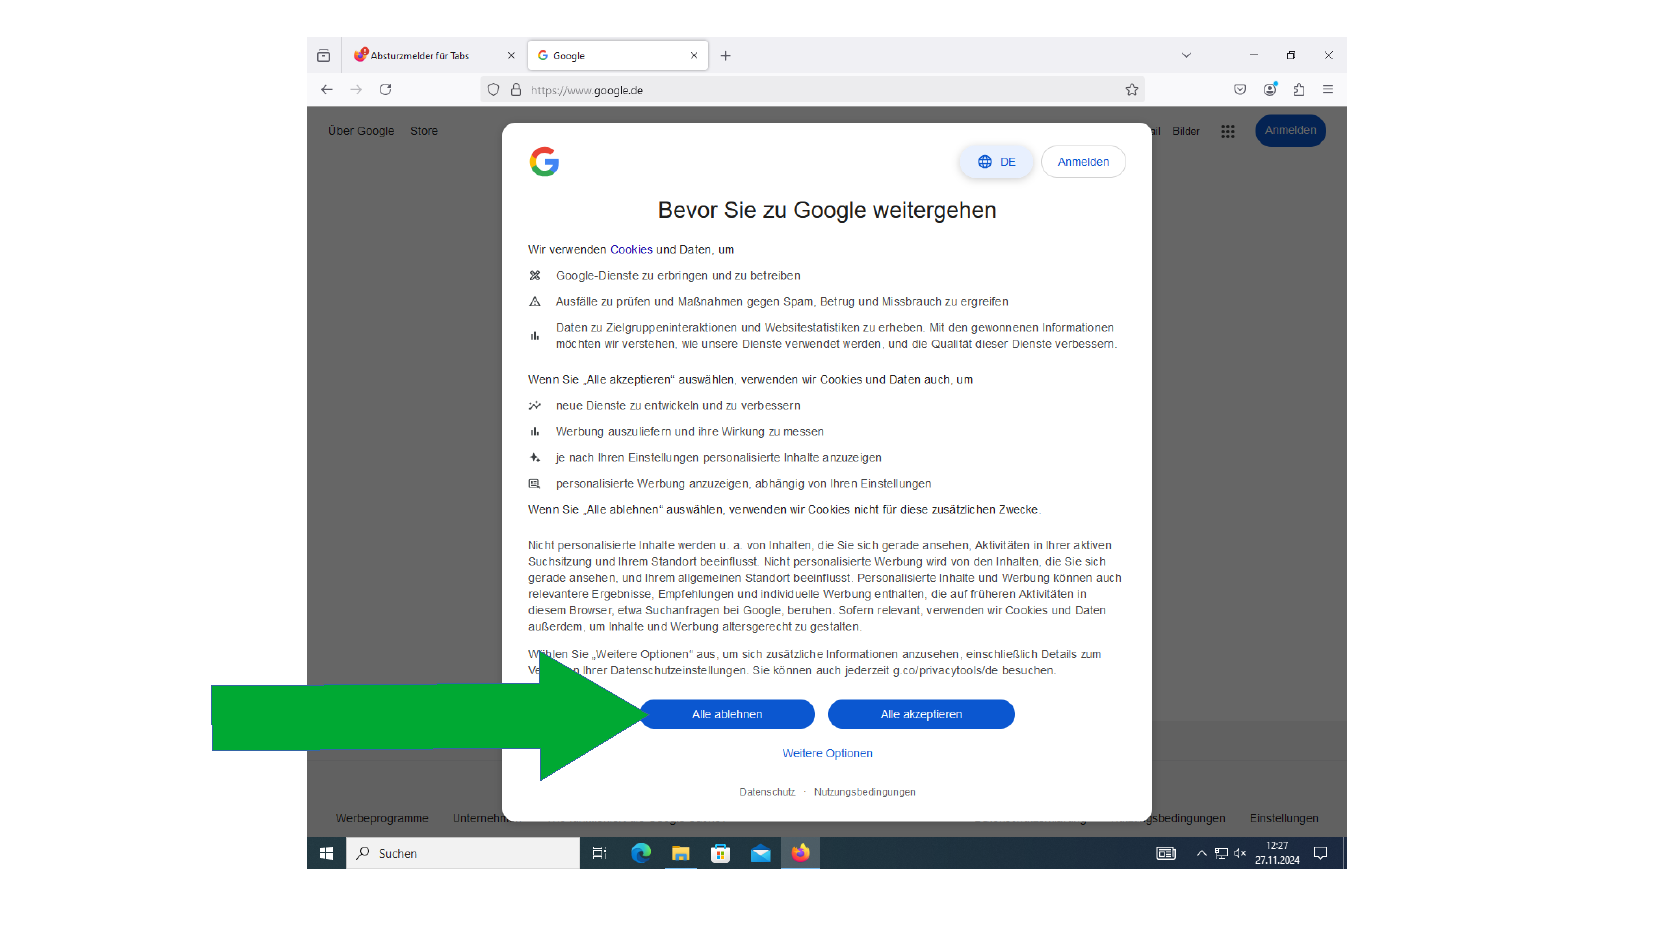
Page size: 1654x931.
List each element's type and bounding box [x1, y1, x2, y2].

picture [307, 37, 1347, 869]
text_box [211, 650, 650, 781]
